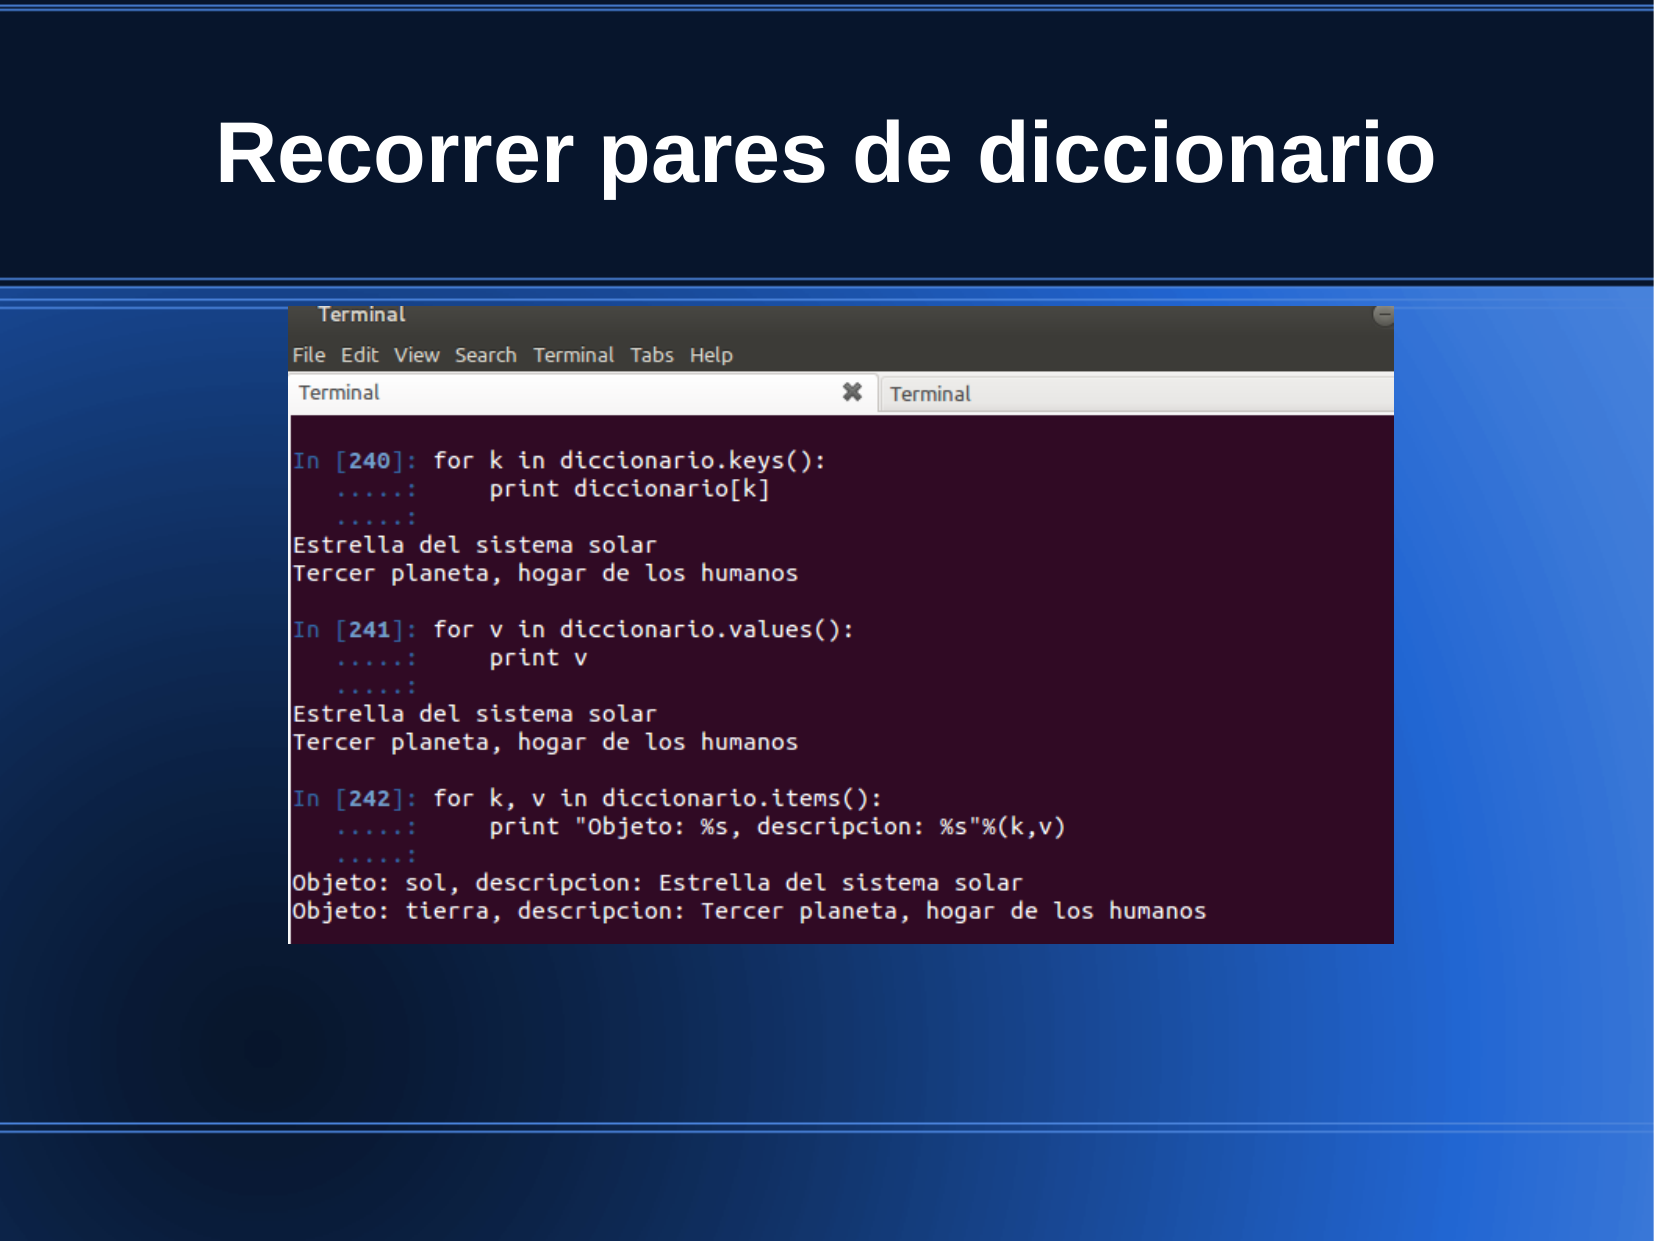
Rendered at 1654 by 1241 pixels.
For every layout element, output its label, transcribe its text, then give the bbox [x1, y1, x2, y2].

title Recorrer pares de diccionario [82, 49, 1571, 257]
picture [0, 0, 1654, 1241]
